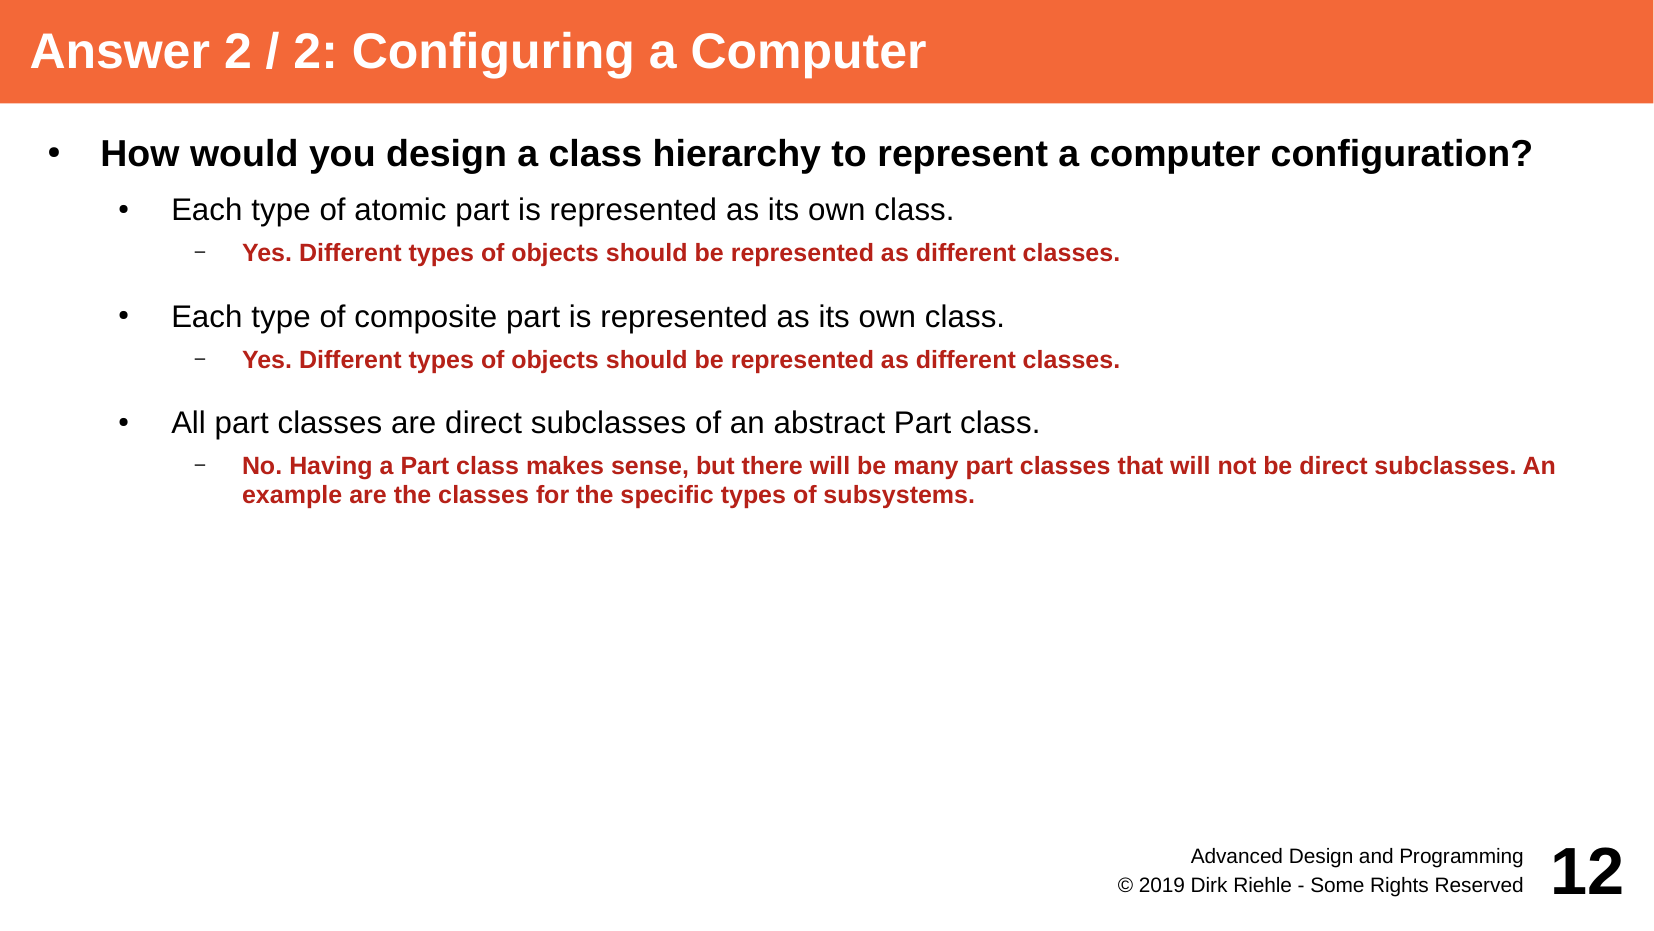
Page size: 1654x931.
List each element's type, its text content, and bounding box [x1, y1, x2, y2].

title Answer 2 / 2: Configuring a Computer [0, 0, 1654, 104]
list How would you design a class hierarchy to represent a computer configuration? Each type of atomic part is represented as its own class. Yes. Different types of objects should be represented as different classes. Each type of composite part is represented as its own class. Yes. Different types of objects should be represented as different classes. All part classes are direct subclasses of an abstract Part class. No. Having a Part class makes sense, but there will be many part classes that will not be direct subclasses. An example are the classes for the specific types of subsystems. [29, 132, 1625, 813]
